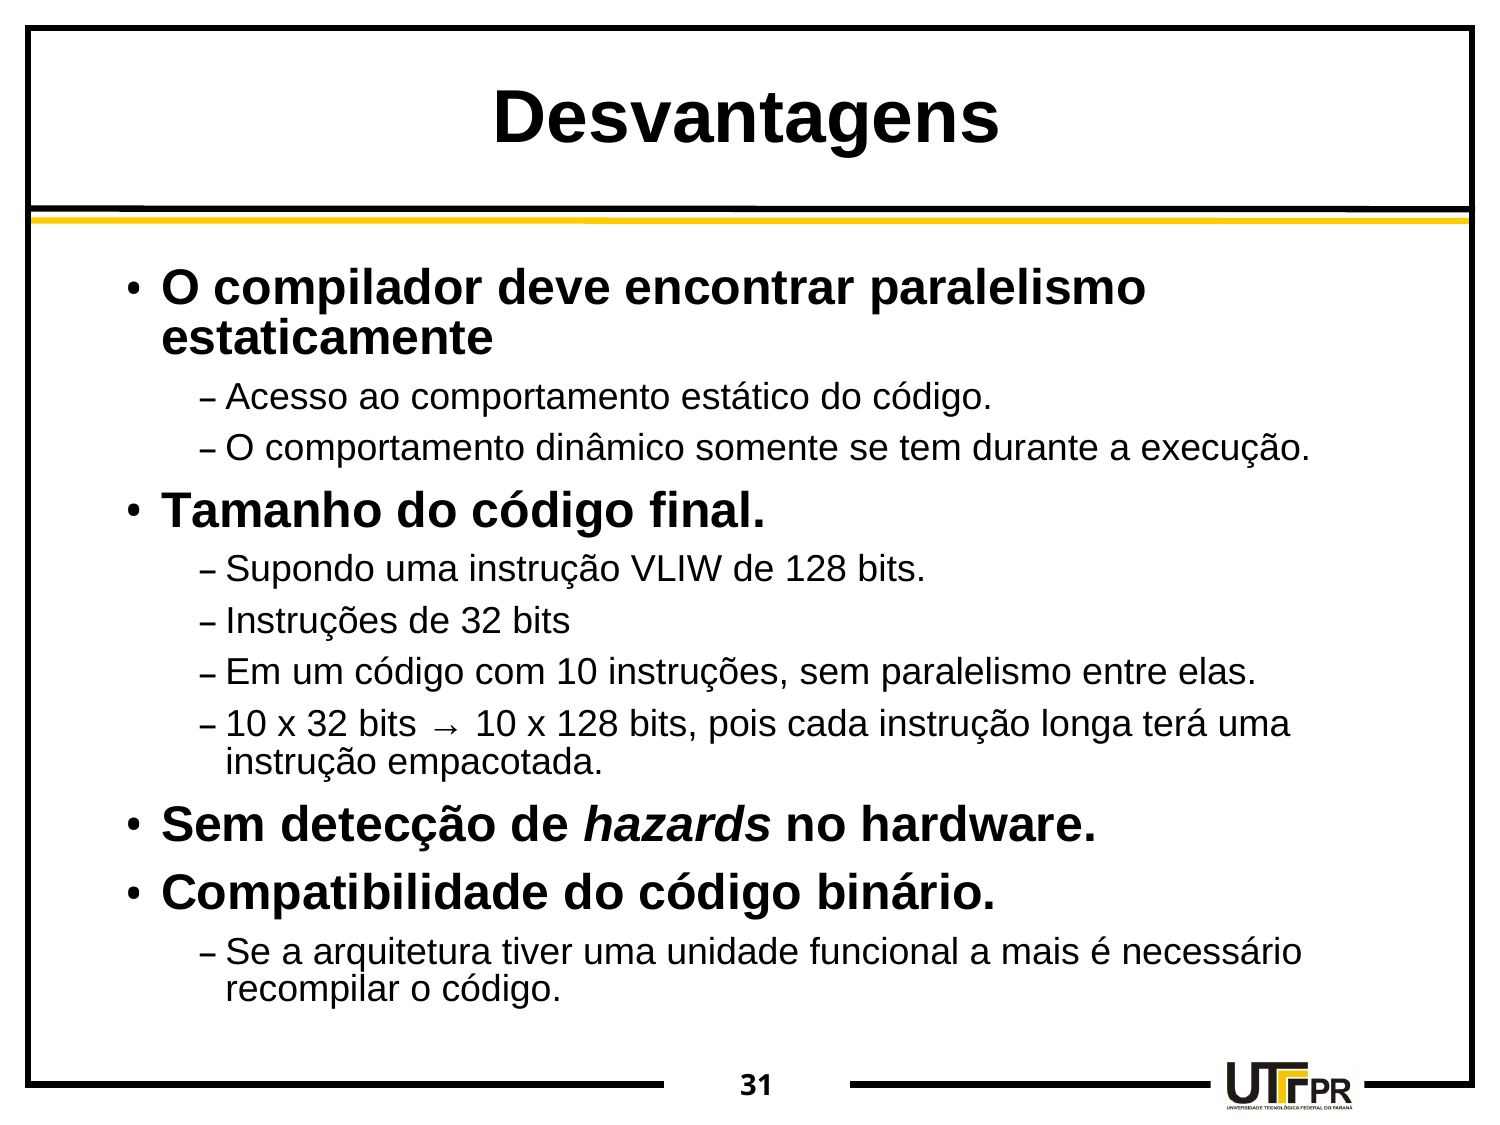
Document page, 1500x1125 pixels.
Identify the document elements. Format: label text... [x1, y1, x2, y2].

title Desvantagens [23, 35, 1471, 201]
picture [1226, 1062, 1353, 1110]
list O compilador deve encontrar paralelismo estaticamente Acesso ao comportamento estático do código. O comportamento dinâmico somente se tem durante a execução. Tamanho do código final. Supondo uma instrução VLIW de 128 bits. Instruções de 32 bits Em um código com 10 instruções, sem paralelismo entre elas. 10 x 32 bits → 10 x 128 bits, pois cada instrução longa terá uma instrução empacotada. Sem detecção de hazards no hardware. Compatibilidade do código binário. Se a arquitetura tiver uma unidade funcional a mais é necessário recompilar o código. [72, 257, 1428, 1023]
